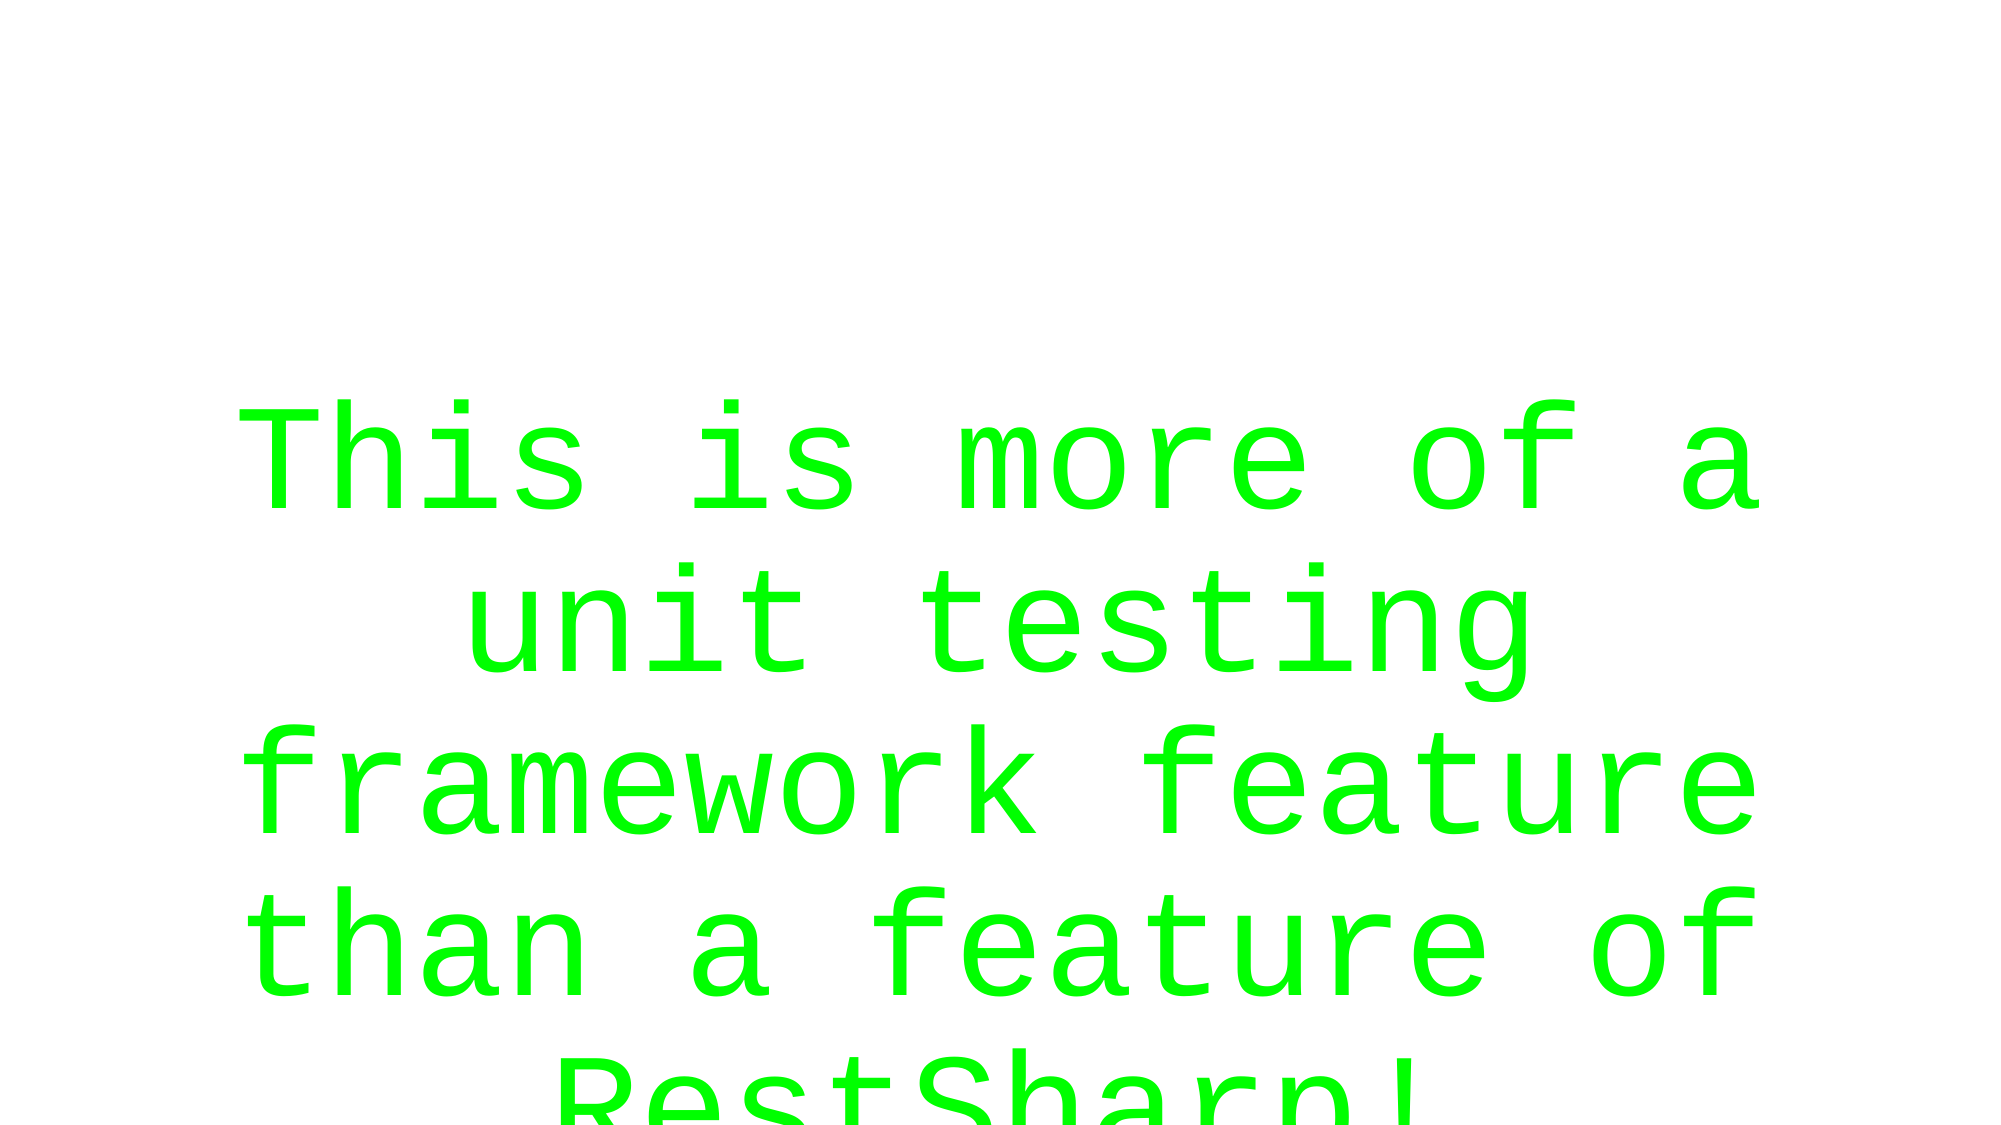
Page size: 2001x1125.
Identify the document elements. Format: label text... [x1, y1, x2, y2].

title This is more of a unit testing framework feature than a feature of RestSharp! [0, 371, 2000, 761]
